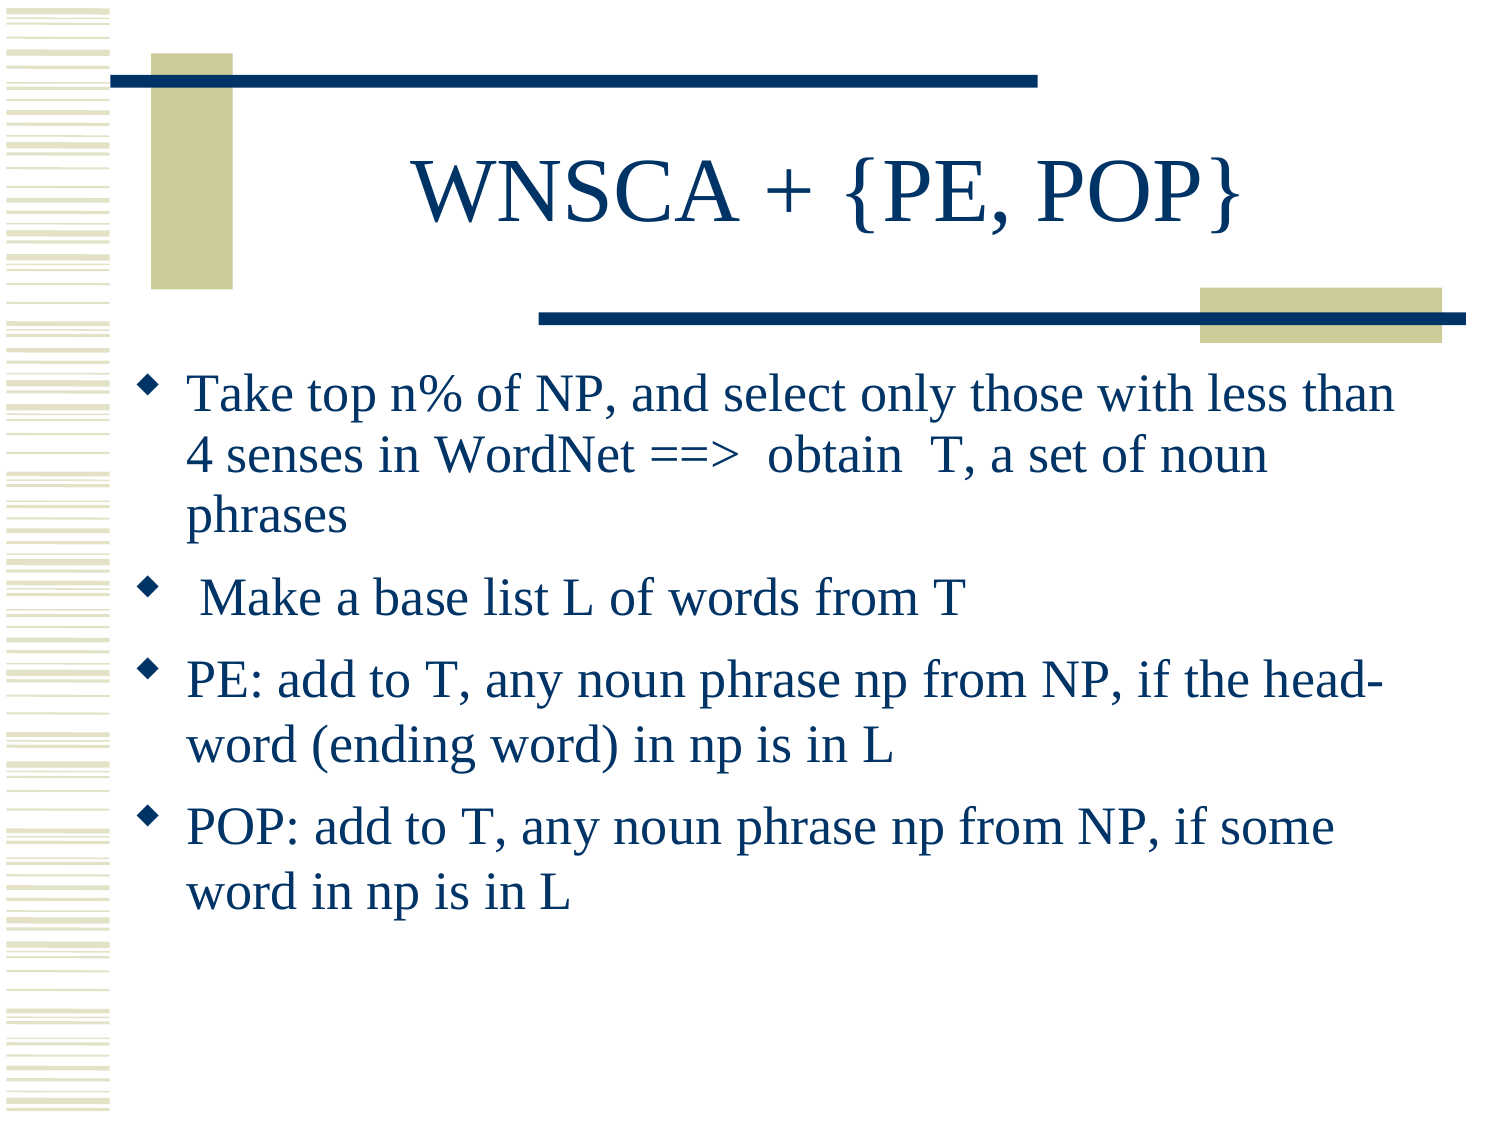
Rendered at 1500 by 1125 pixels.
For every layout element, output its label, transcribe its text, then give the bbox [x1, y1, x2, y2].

list Take top n% of NP, and select only those with less than 4 senses in WordNet ==> obtain T, a set of noun phrases Make a base list L of words from T PE: add to T, any noun phrase np from NP, if the head-word (ending word) in np is in L POP: add to T, any noun phrase np from NP, if some word in np is in L [132, 363, 1437, 998]
title WNSCA + {PE, POP} [224, 86, 1434, 301]
